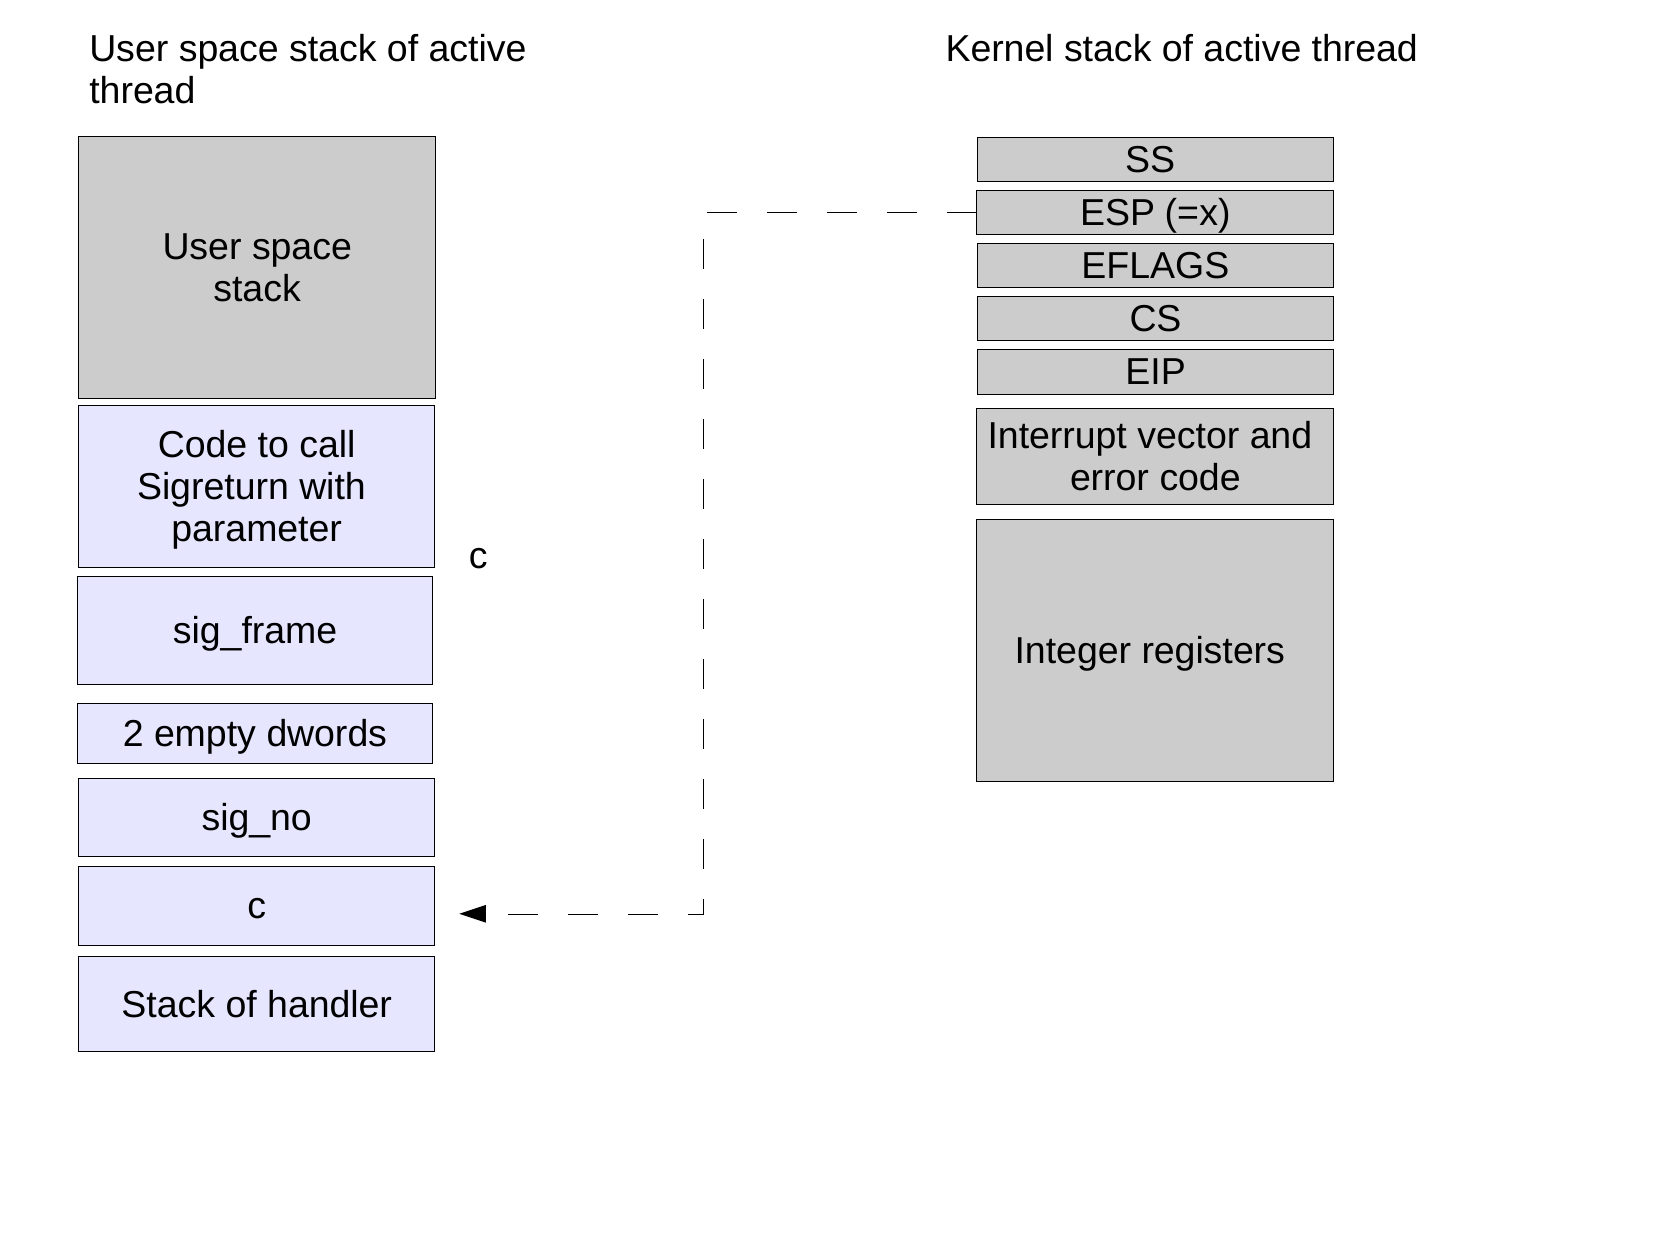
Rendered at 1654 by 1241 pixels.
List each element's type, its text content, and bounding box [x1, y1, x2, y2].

text_box EIP [977, 349, 1334, 395]
text_box Integer registers [976, 519, 1334, 782]
text_box Kernel stack of active thread [930, 19, 1476, 77]
text_box Interrupt vector and error code [976, 408, 1334, 505]
text_box 2 empty dwords [77, 703, 433, 764]
text_box User space stack [78, 136, 436, 399]
text_box EFLAGS [977, 243, 1334, 288]
text_box c [78, 866, 435, 946]
text_box sig_frame [77, 576, 433, 685]
text_box SS [977, 137, 1334, 182]
text_box CS [977, 296, 1334, 341]
text_box Stack of handler [78, 956, 435, 1052]
text_box User space stack of active thread [74, 19, 620, 119]
text_box sig_no [78, 778, 435, 857]
text_box Code to call Sigreturn with parameter [78, 405, 435, 568]
text_box ESP (=x) [976, 190, 1334, 235]
text_box c [454, 527, 754, 585]
